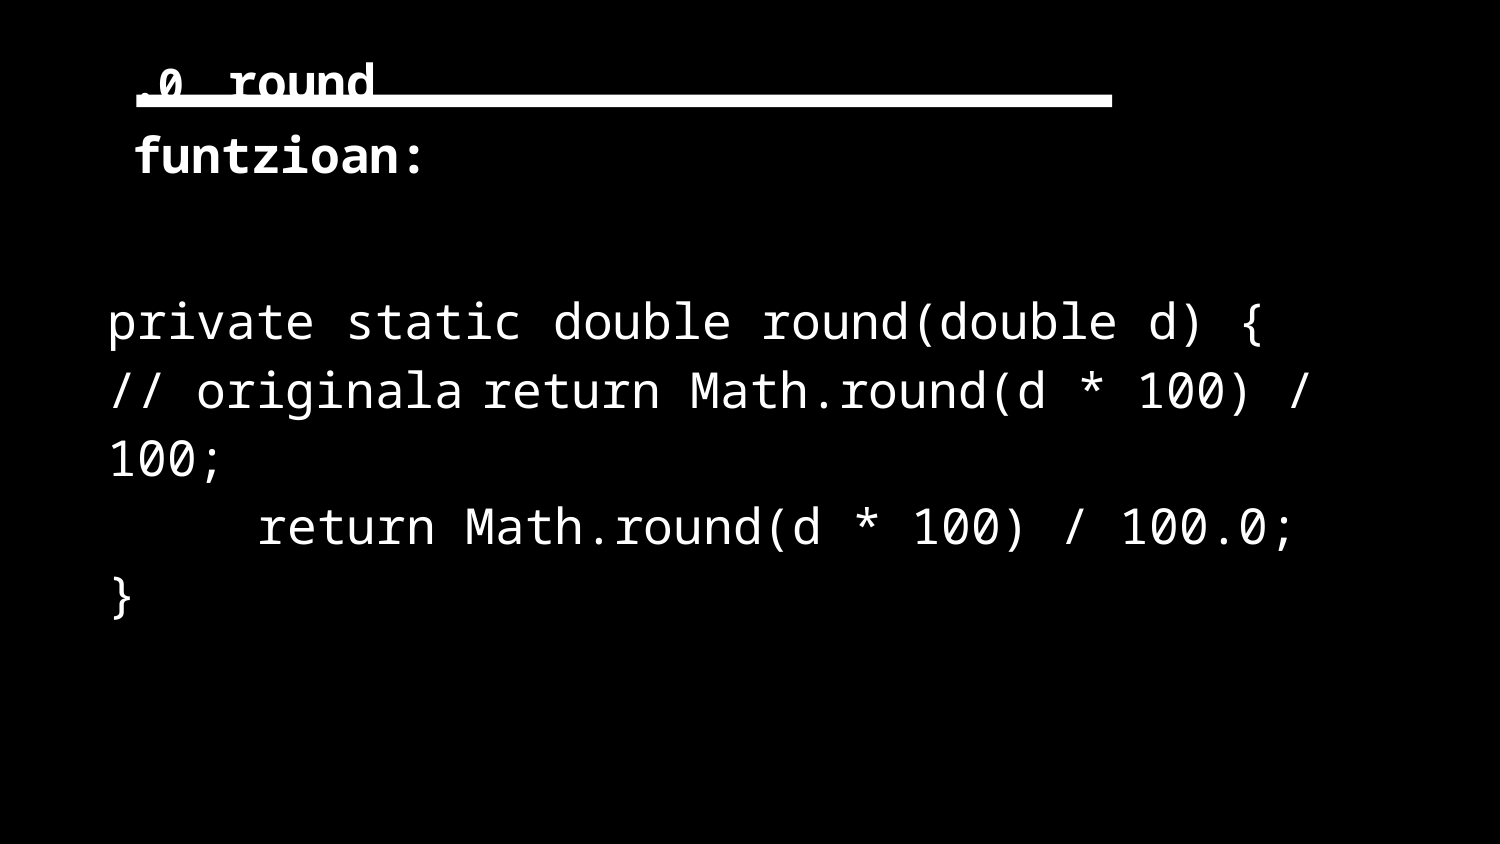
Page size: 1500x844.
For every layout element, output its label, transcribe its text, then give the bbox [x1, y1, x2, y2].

text_box .0 round funtzioan: [117, 0, 687, 234]
list private static double round(double d) { // originala return Math.round(d * 100) / 100; return Math.round(d * 100) / 100.0; } [92, 266, 1431, 738]
